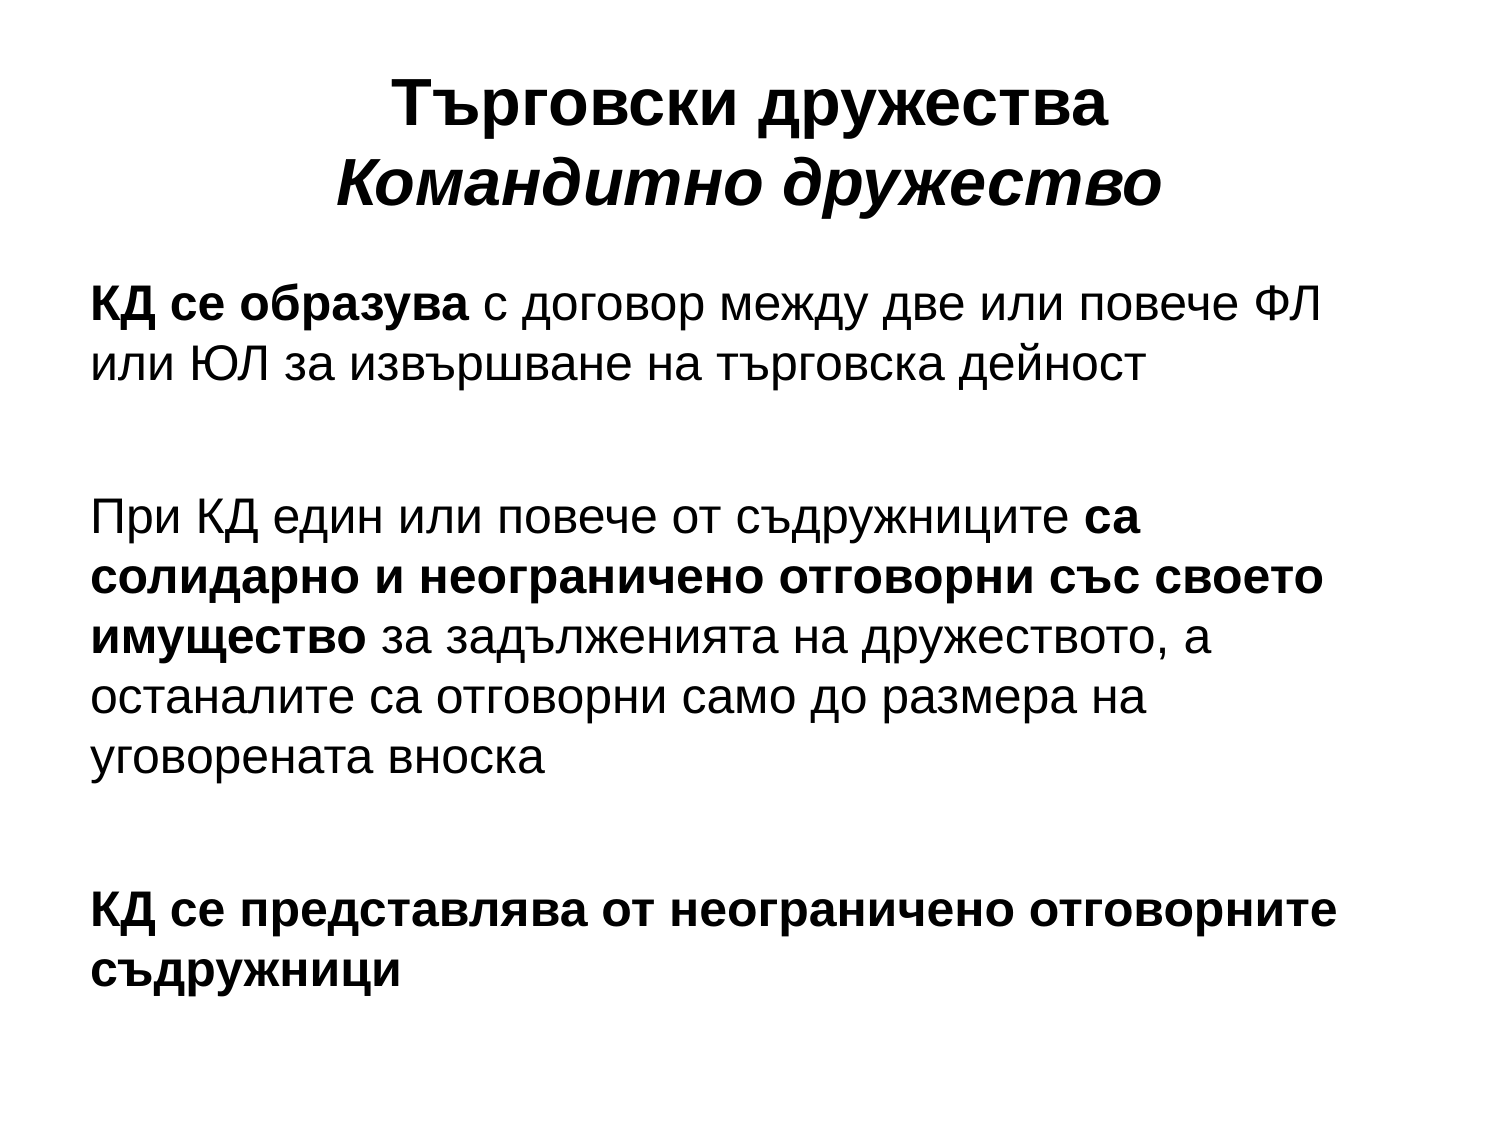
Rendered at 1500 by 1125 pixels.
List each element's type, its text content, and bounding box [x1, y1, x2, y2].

list КД се образува с договор между две или повече ФЛ или ЮЛ за извършване на търговска дейност При КД един или повече от съдружниците са солидарно и неограничено отговорни със своето имущество за задълженията на дружеството, а останалите са отговорни само до размера на уговорената вноска КД се представлява от неограничено отговорните съдружници [75, 262, 1426, 1005]
title Търговски дружества Командитно дружество [75, 45, 1426, 233]
